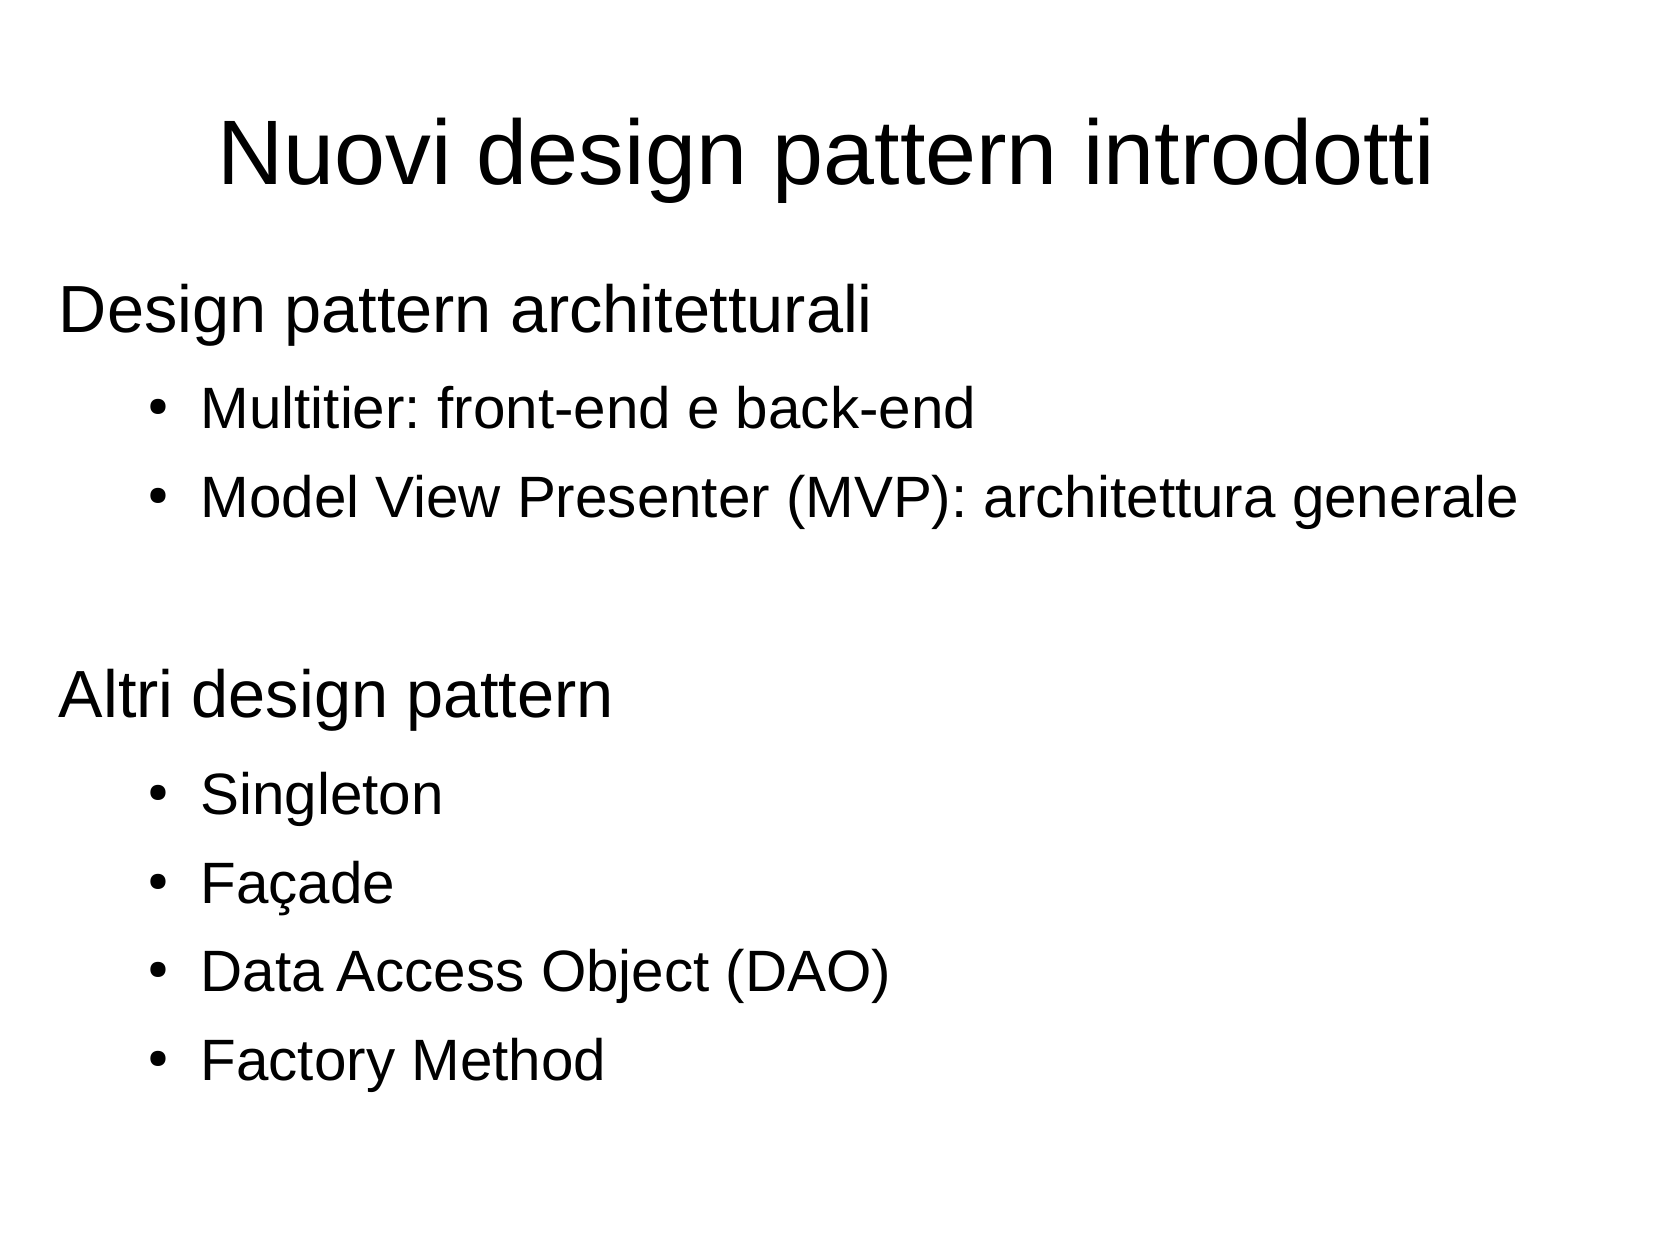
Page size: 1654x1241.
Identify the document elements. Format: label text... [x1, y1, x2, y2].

title Nuovi design pattern introdotti [82, 49, 1571, 257]
list Design pattern architetturali Multitier: front-end e back-end Model View Presenter (MVP): architettura generale Altri design pattern Singleton Façade Data Access Object (DAO) Factory Method [59, 271, 1548, 1170]
